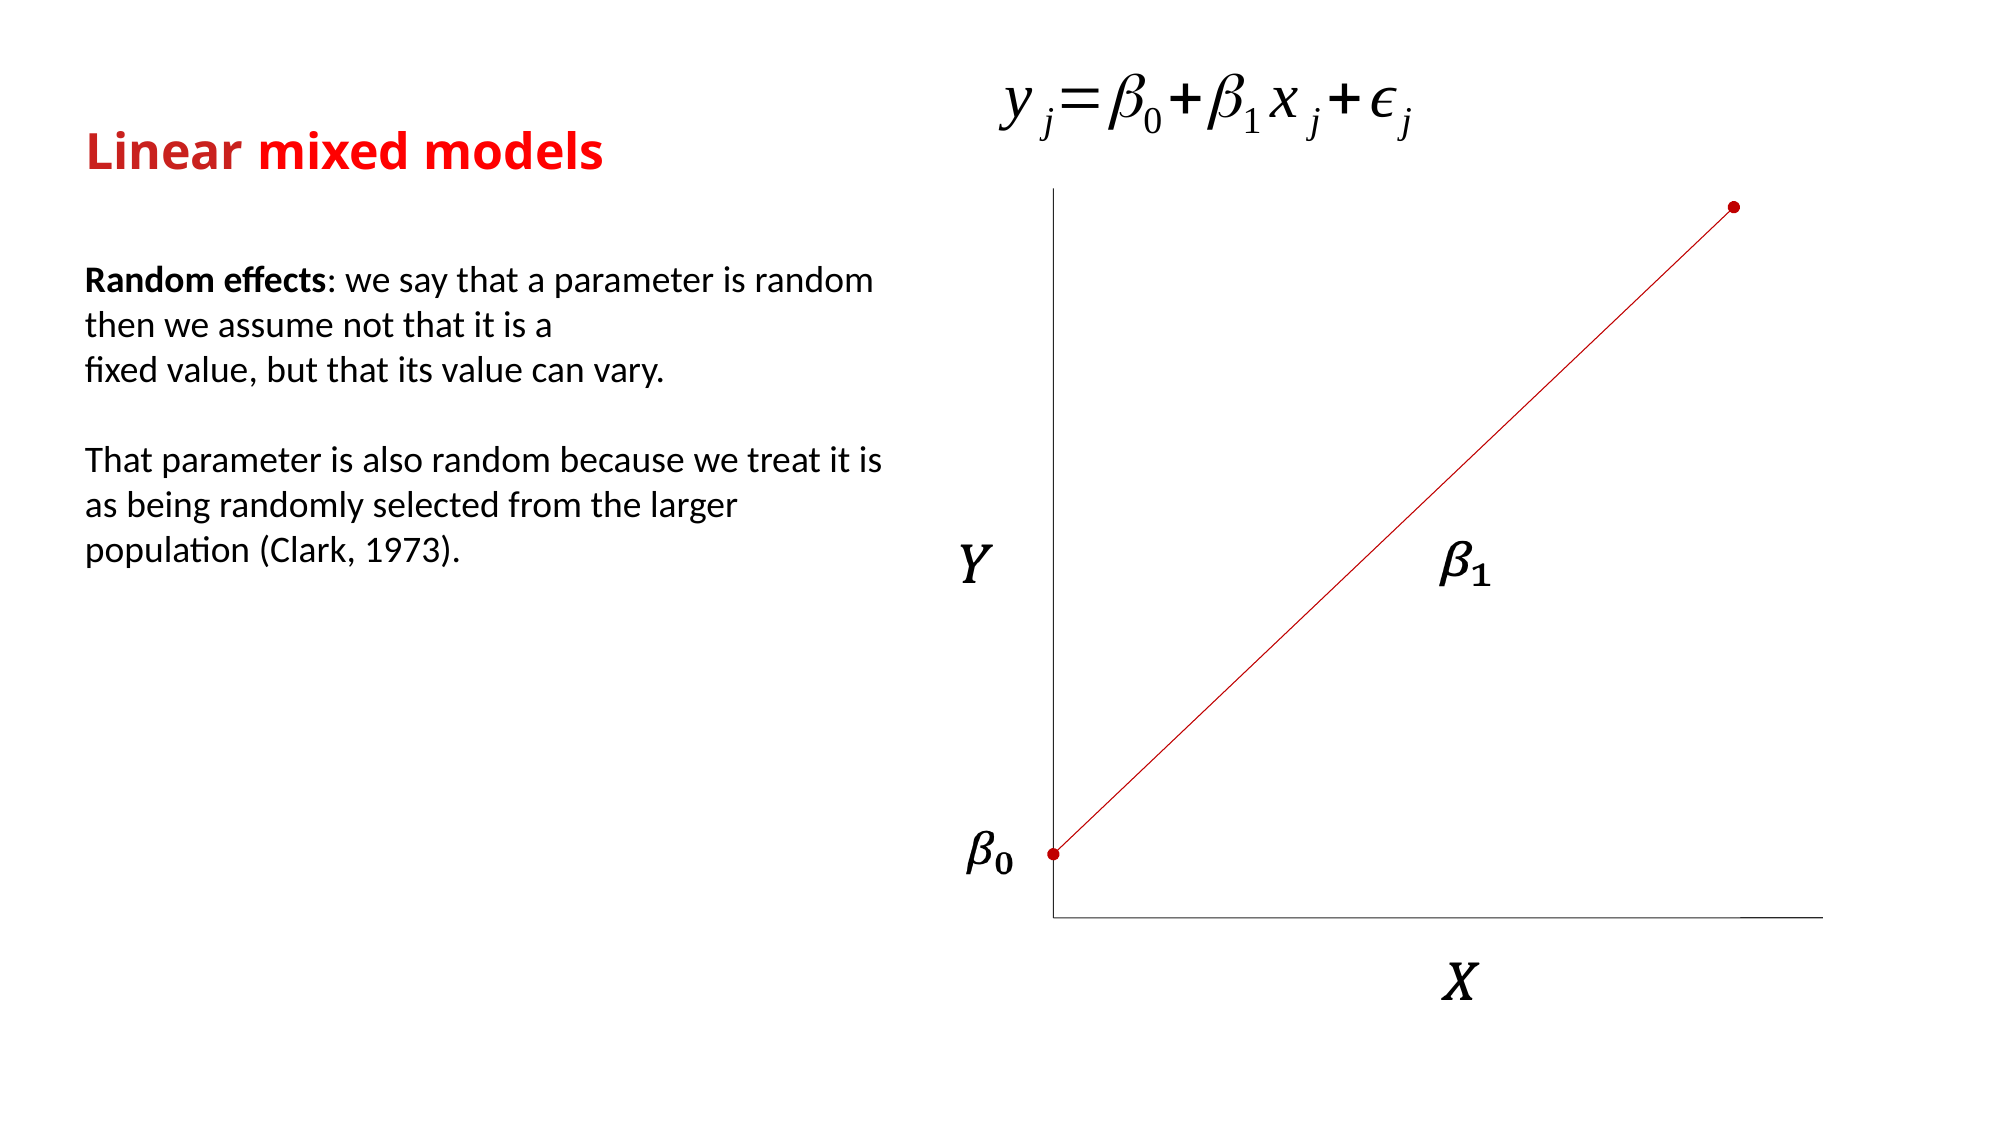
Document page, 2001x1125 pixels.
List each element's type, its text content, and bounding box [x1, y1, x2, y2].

text_box [926, 519, 1025, 606]
text_box [1411, 524, 1528, 611]
text_box [941, 811, 1040, 898]
text_box [1411, 938, 1510, 1024]
text_box Random effects: we say that a parameter is random then we assume not that it is a fixed value, but that its value can vary. That parameter is also random because we treat it is as being randomly selected from the larger population (Clark, 1973). [70, 247, 915, 623]
text_box Linear mixed models [70, 77, 1796, 296]
chart [980, 62, 1431, 142]
